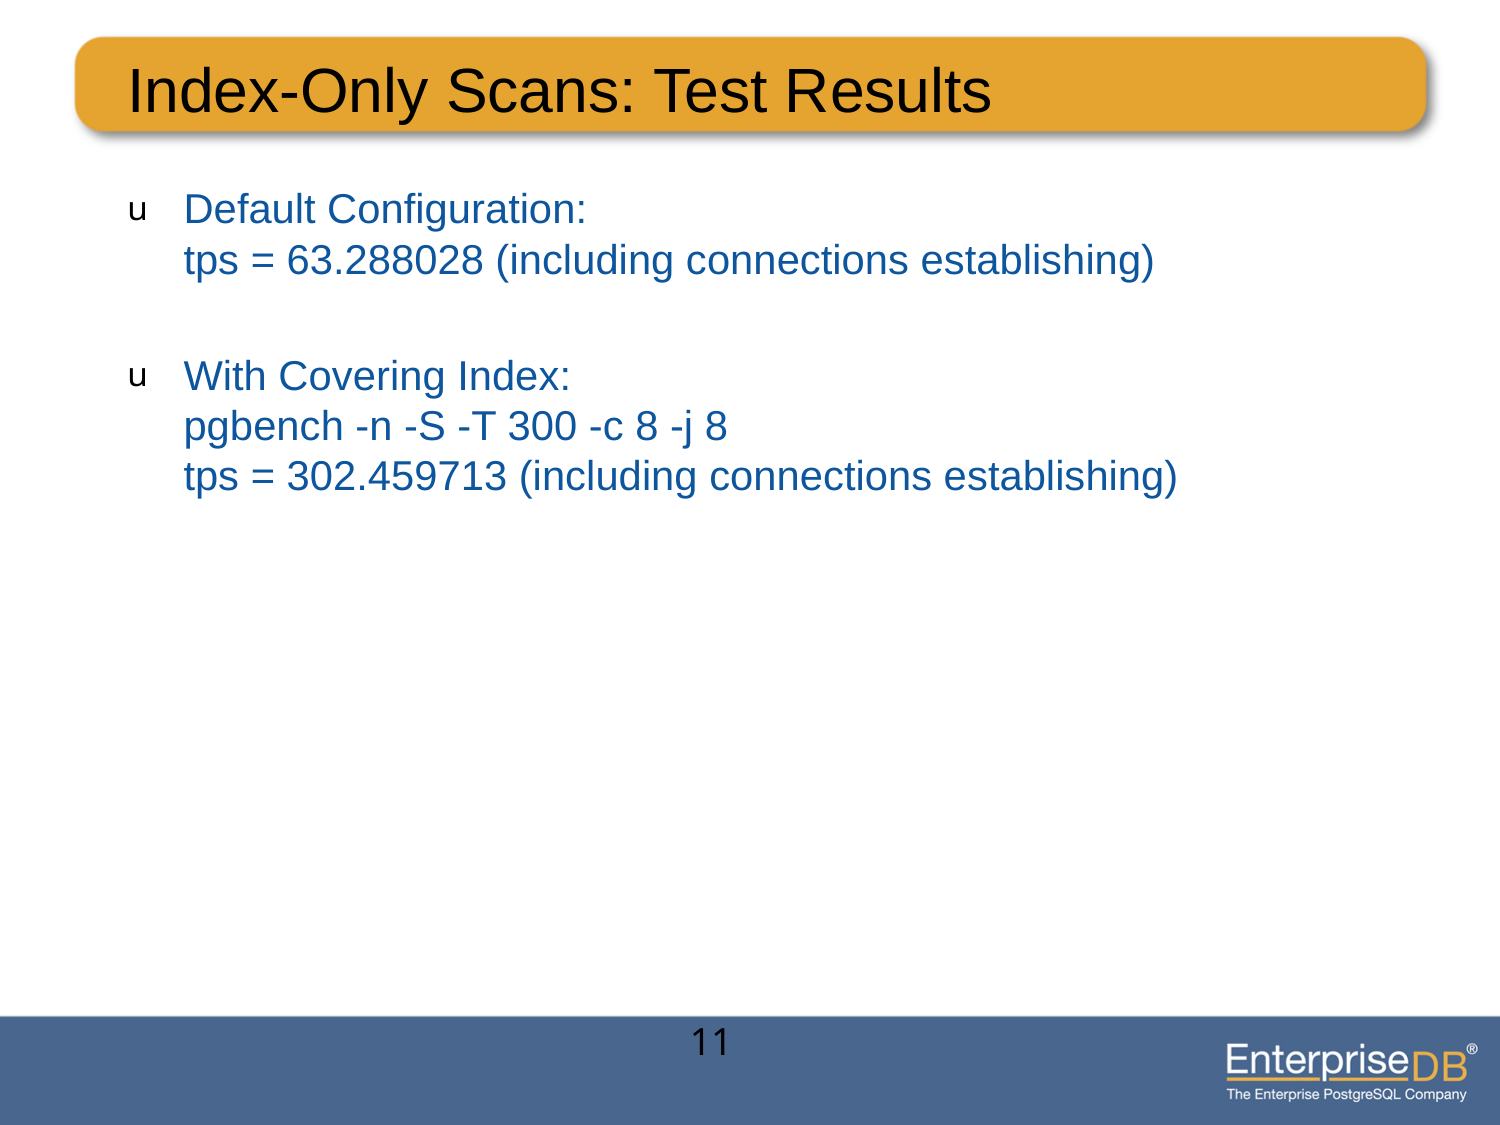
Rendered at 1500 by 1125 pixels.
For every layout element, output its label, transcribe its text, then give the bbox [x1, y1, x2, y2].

picture [0, 0, 1500, 1125]
title Index-Only Scans: Test Results [112, 37, 1388, 138]
list Default Configuration: tps = 63.288028 (including connections establishing) With Covering Index: pgbench -n -S -T 300 -c 8 -j 8 tps = 302.459713 (including connections establishing) [112, 174, 1388, 963]
slide_number <number> [675, 1010, 825, 1125]
